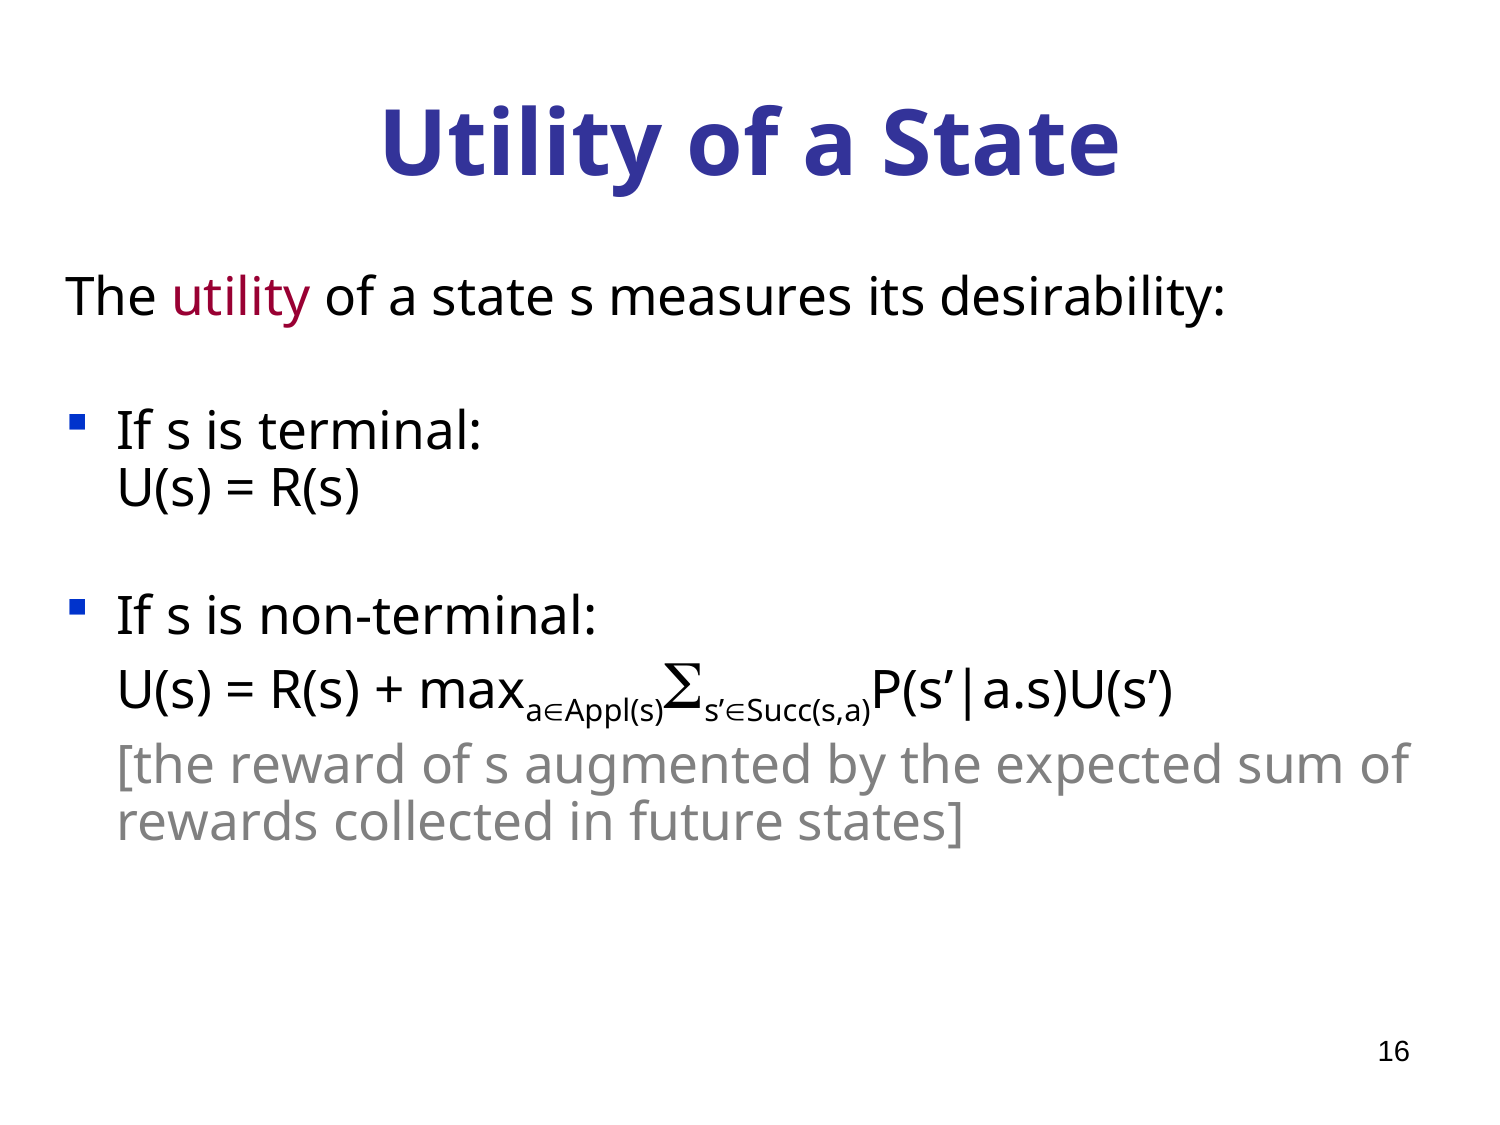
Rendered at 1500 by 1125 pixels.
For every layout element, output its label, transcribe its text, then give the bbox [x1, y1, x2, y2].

title Utility of a State [75, 45, 1426, 233]
list The utility of a state s measures its desirability: If s is terminal: U(s) = R(s) If s is non-terminal: U(s) = R(s) + maxaAppl(s)s’Succ(s,a)P(s’|a.s)U(s’) [the reward of s augmented by the expected sum of rewards collected in future states] [49, 262, 1425, 863]
text_box <number> [1074, 1024, 1426, 1103]
